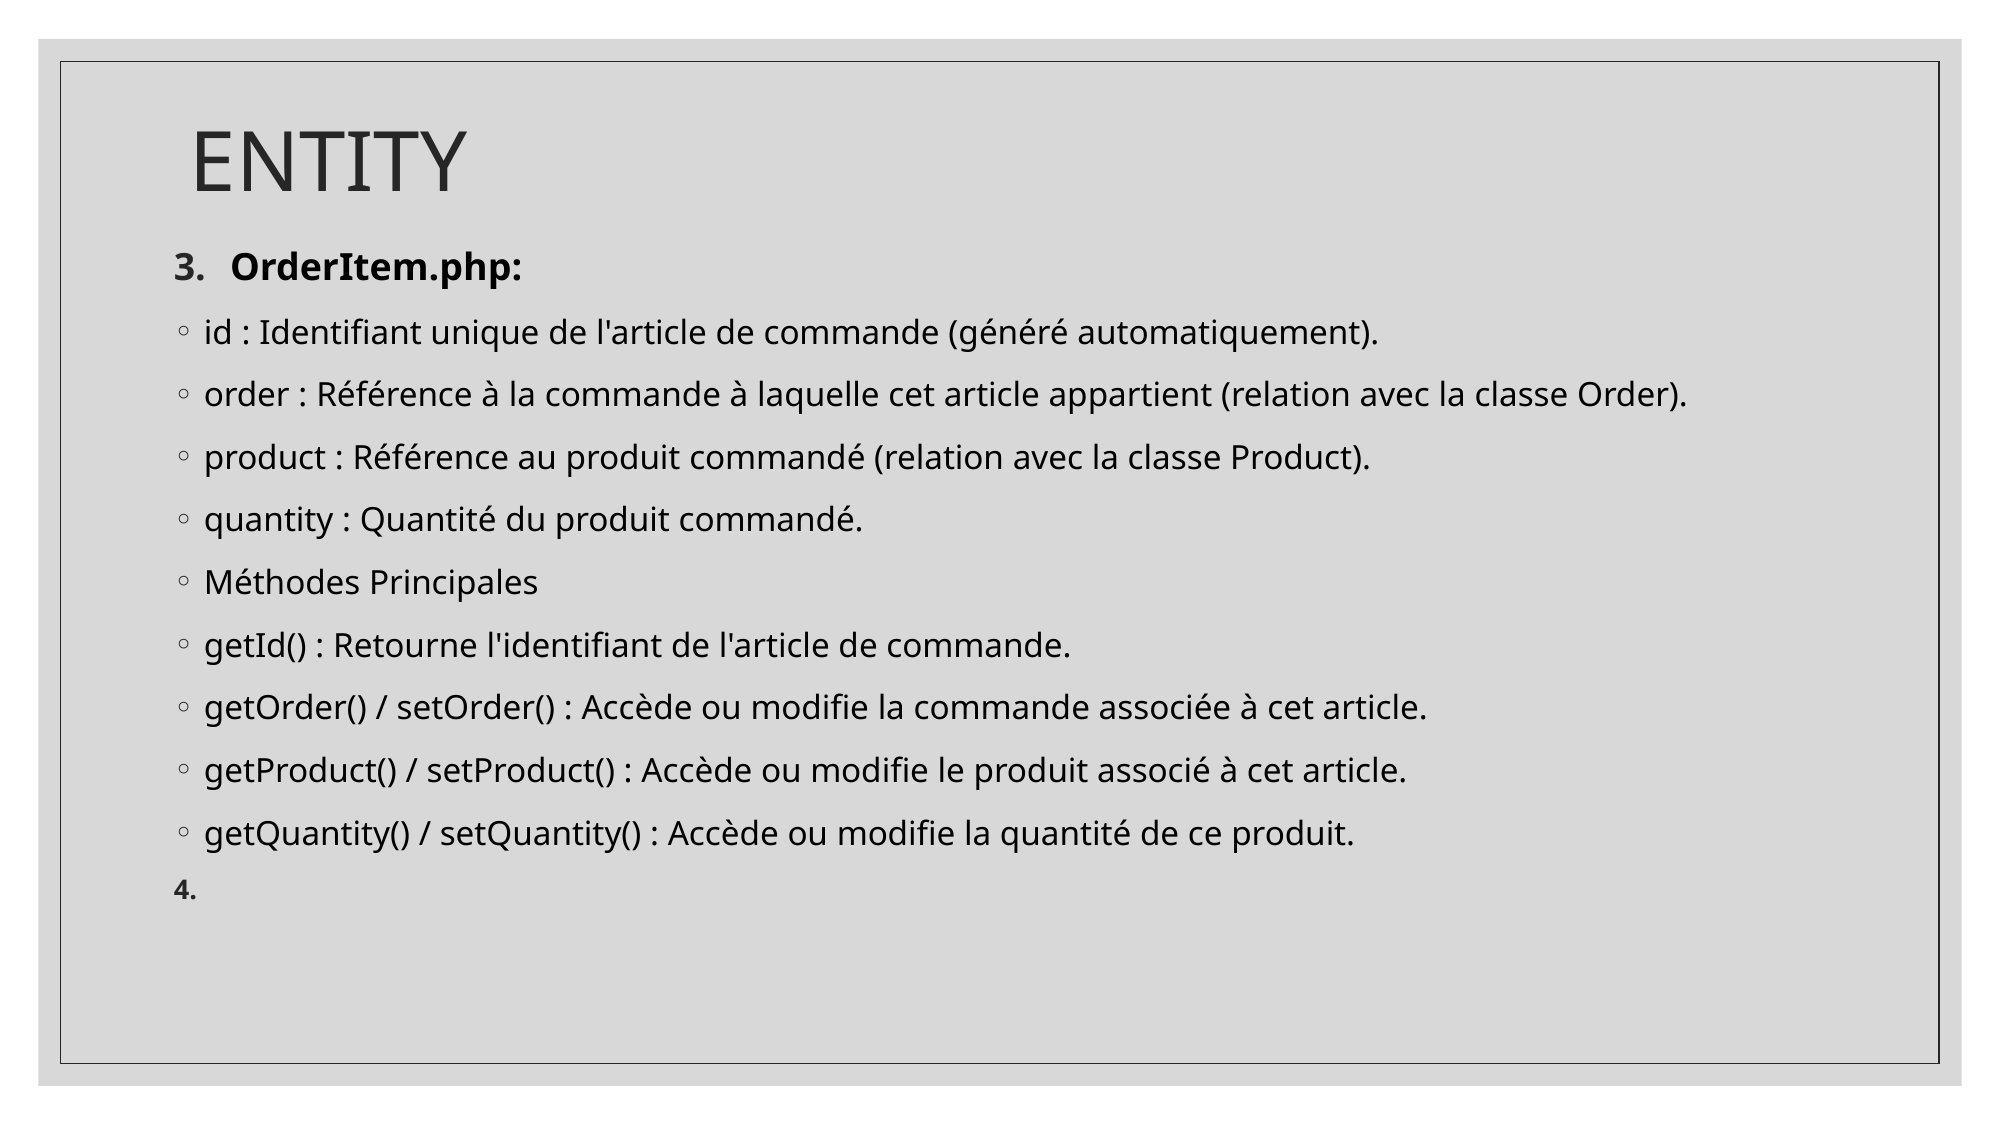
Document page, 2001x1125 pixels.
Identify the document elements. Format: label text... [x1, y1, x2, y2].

list OrderItem.php: id : Identifiant unique de l'article de commande (généré automatiquement). order : Référence à la commande à laquelle cet article appartient (relation avec la classe Order). product : Référence au produit commandé (relation avec la classe Product). quantity : Quantité du produit commandé. Méthodes Principales getId() : Retourne l'identifiant de l'article de commande. getOrder() / setOrder() : Accède ou modifie la commande associée à cet article. getProduct() / setProduct() : Accède ou modifie le produit associé à cet article. getQuantity() / setQuantity() : Accède ou modifie la quantité de ce produit. [158, 235, 1809, 995]
title ENTITY [174, 105, 1825, 224]
